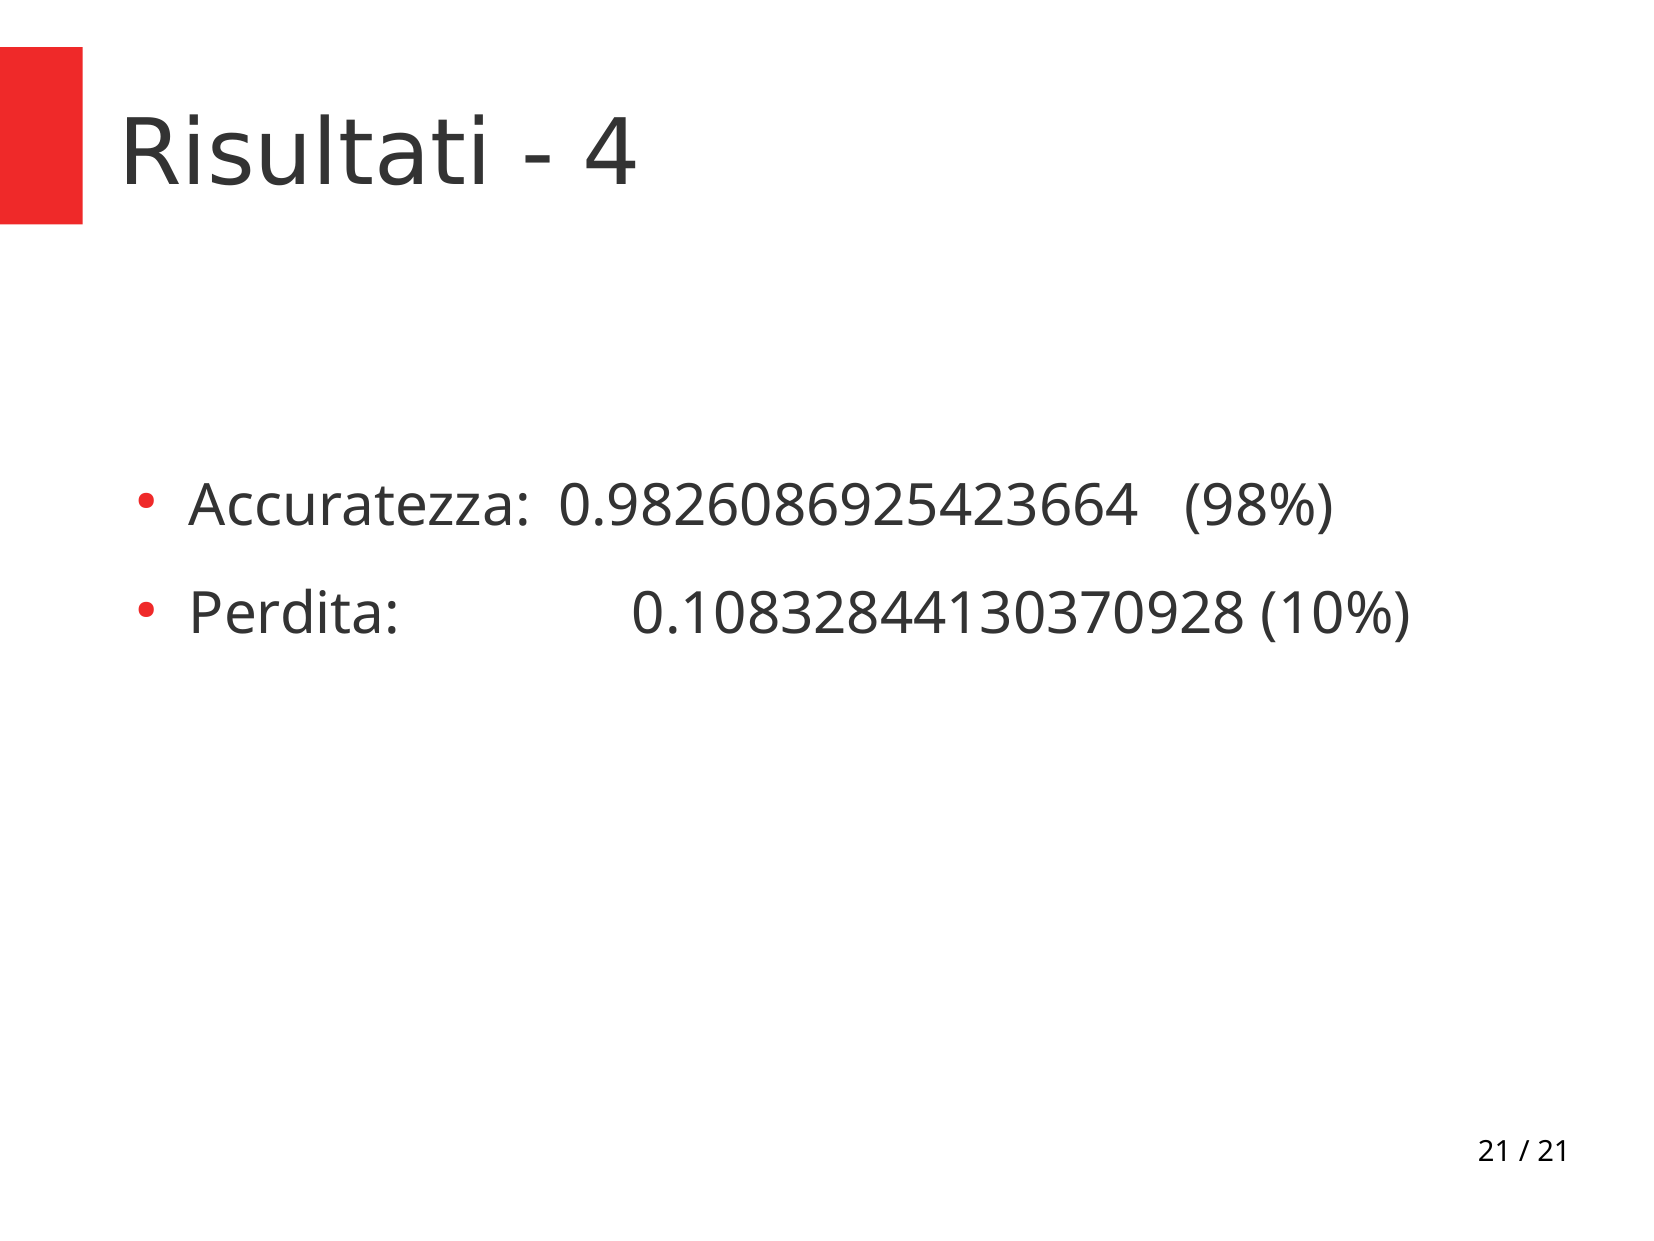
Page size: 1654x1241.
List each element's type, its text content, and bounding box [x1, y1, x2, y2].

title Risultati - 4 [118, 49, 1571, 257]
list Accuratezza: 0.9826086925423664 (98%) Perdita: 0.10832844130370928 (10%) [118, 354, 1536, 1074]
